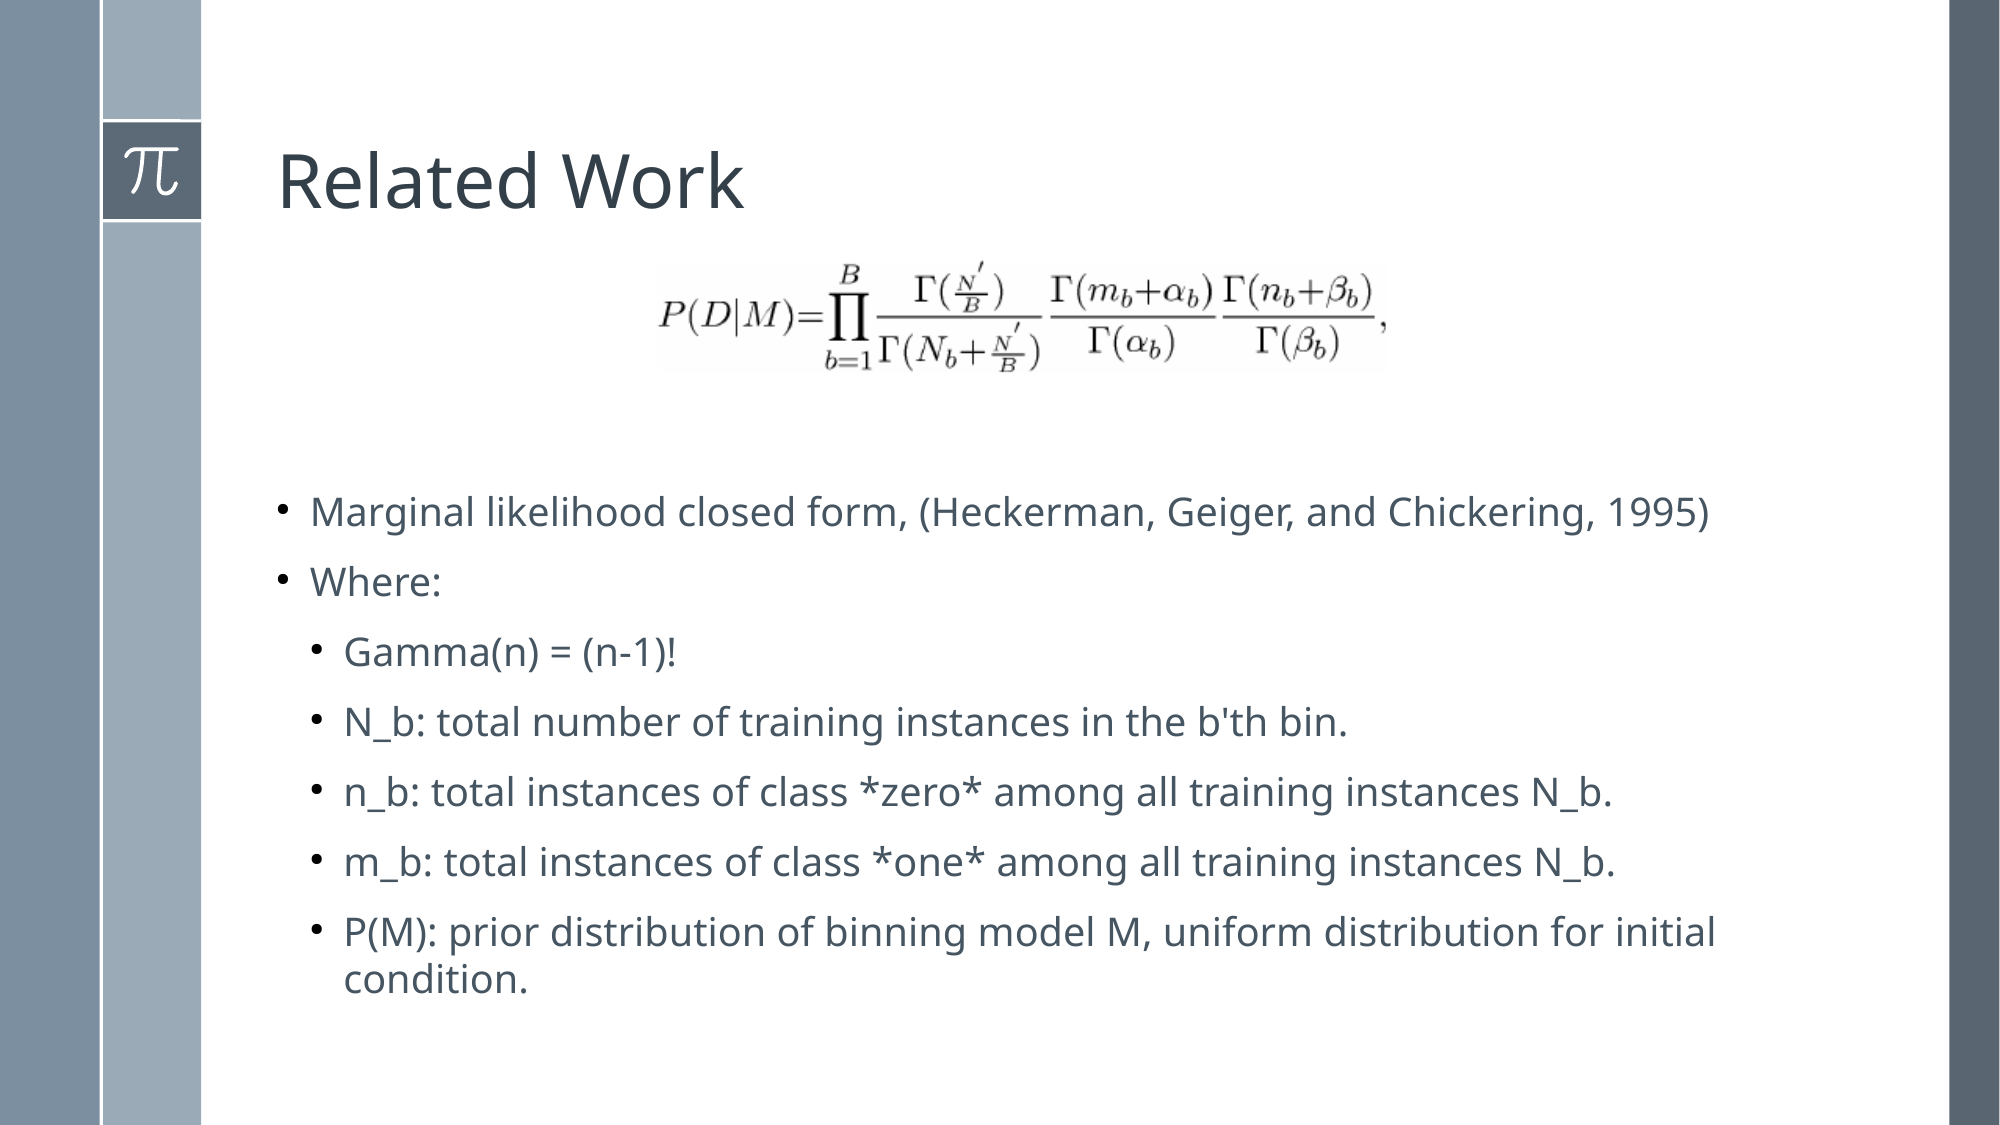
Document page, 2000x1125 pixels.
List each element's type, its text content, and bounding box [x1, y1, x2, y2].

picture [628, 244, 1411, 405]
text_box Related Work [261, 29, 1867, 233]
text_box Marginal likelihood closed form, (Heckerman, Geiger, and Chickering, 1995) Where: Gamma(n) = (n-1)! N_b: total number of training instances in the b'th bin. n_b: total instances of class *zero* among all training instances N_b. m_b: total instances of class *one* among all training instances N_b. P(M): prior distribution of binning model M, uniform distribution for initial condition. [261, 262, 1845, 1013]
